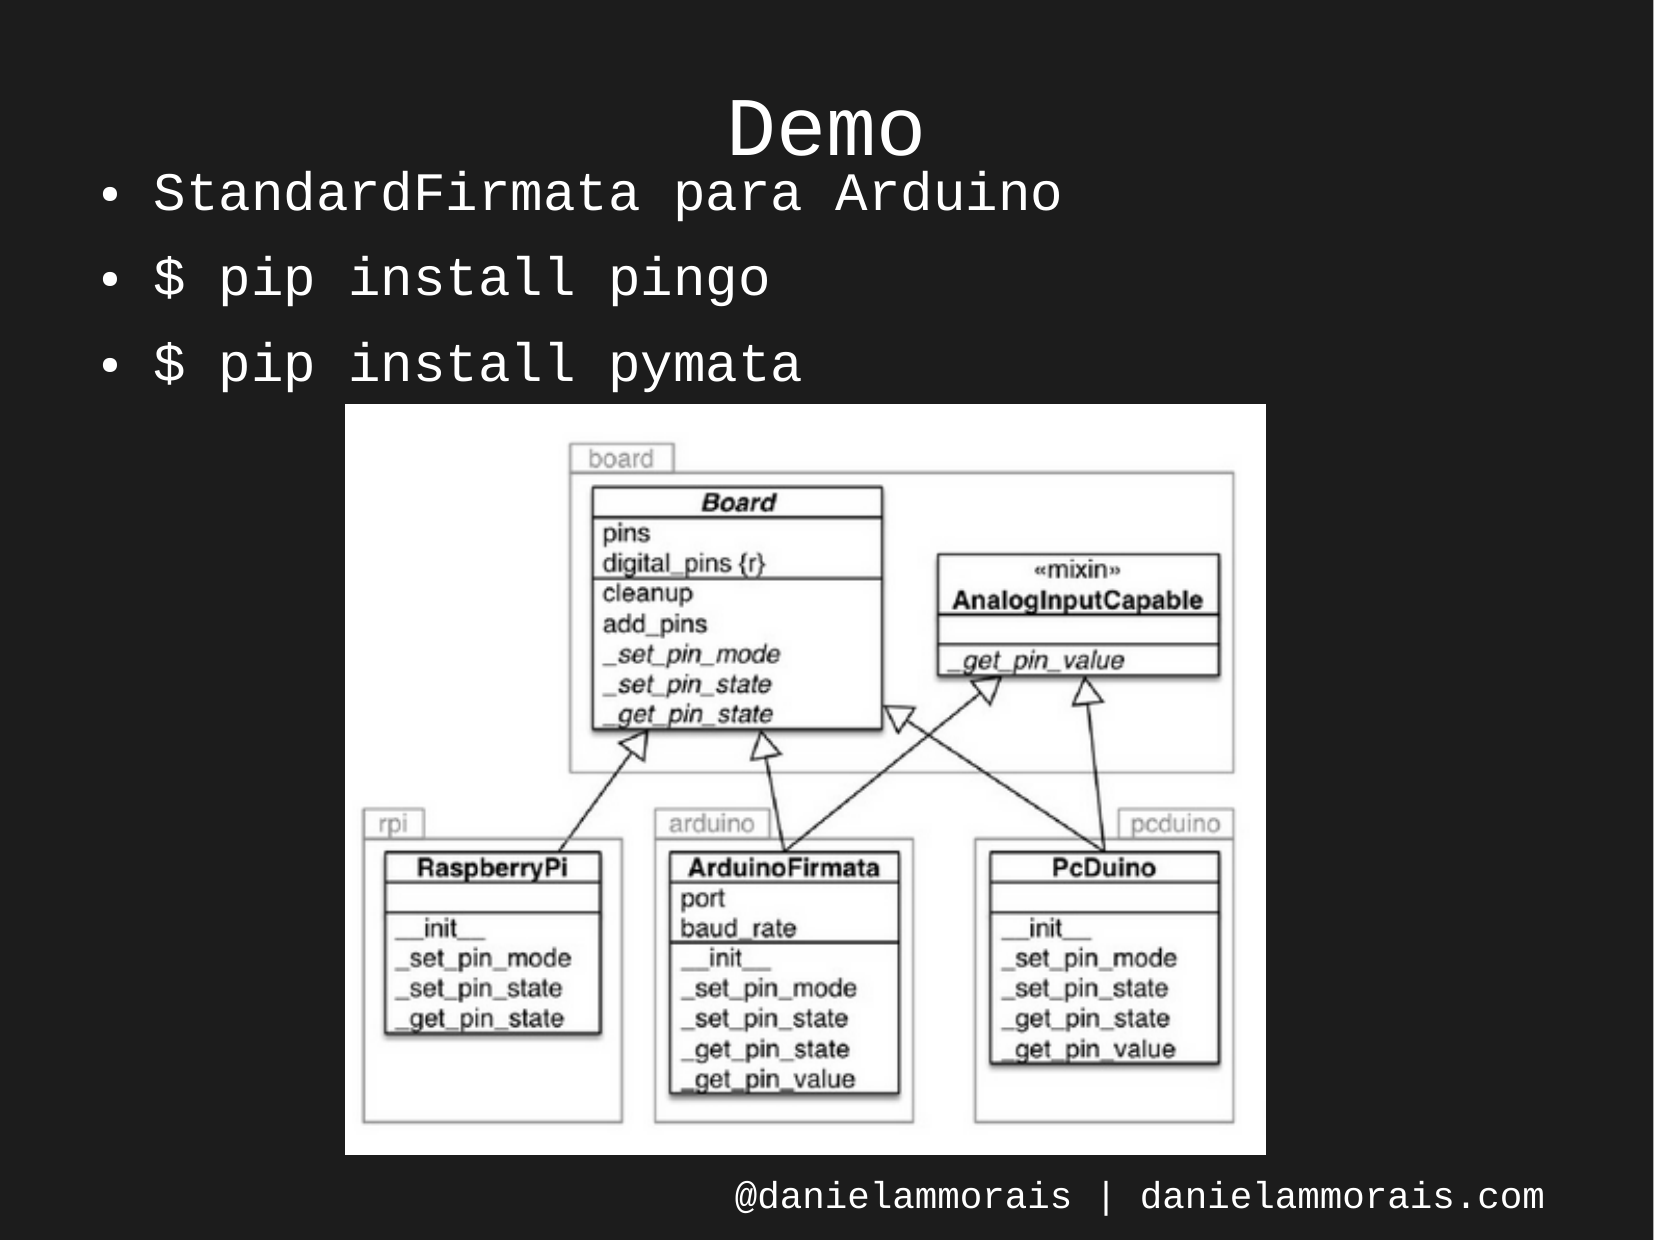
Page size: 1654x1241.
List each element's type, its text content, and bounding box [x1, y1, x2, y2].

list StandardFirmata para Arduino $ pip install pingo $ pip install pymata [82, 165, 1571, 885]
text_box @danielammorais | danielammorais.com [720, 1170, 1654, 1241]
picture [345, 404, 1266, 1156]
title Demo [82, 30, 1571, 165]
